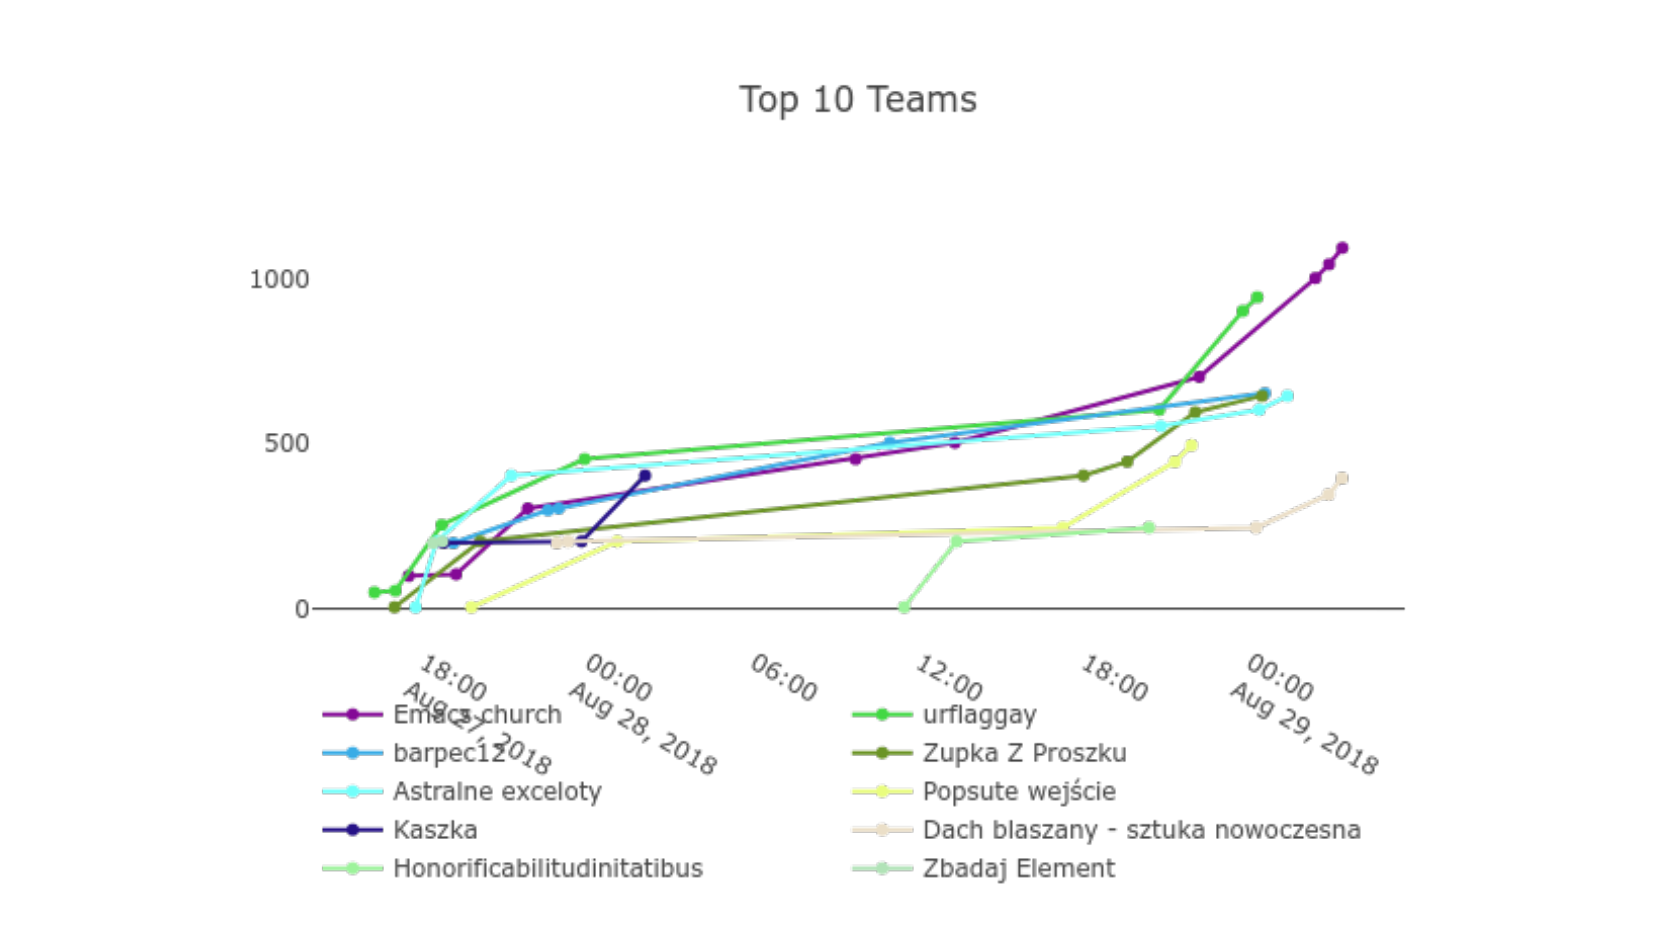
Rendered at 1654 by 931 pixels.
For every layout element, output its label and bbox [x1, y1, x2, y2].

picture [151, 11, 1567, 922]
